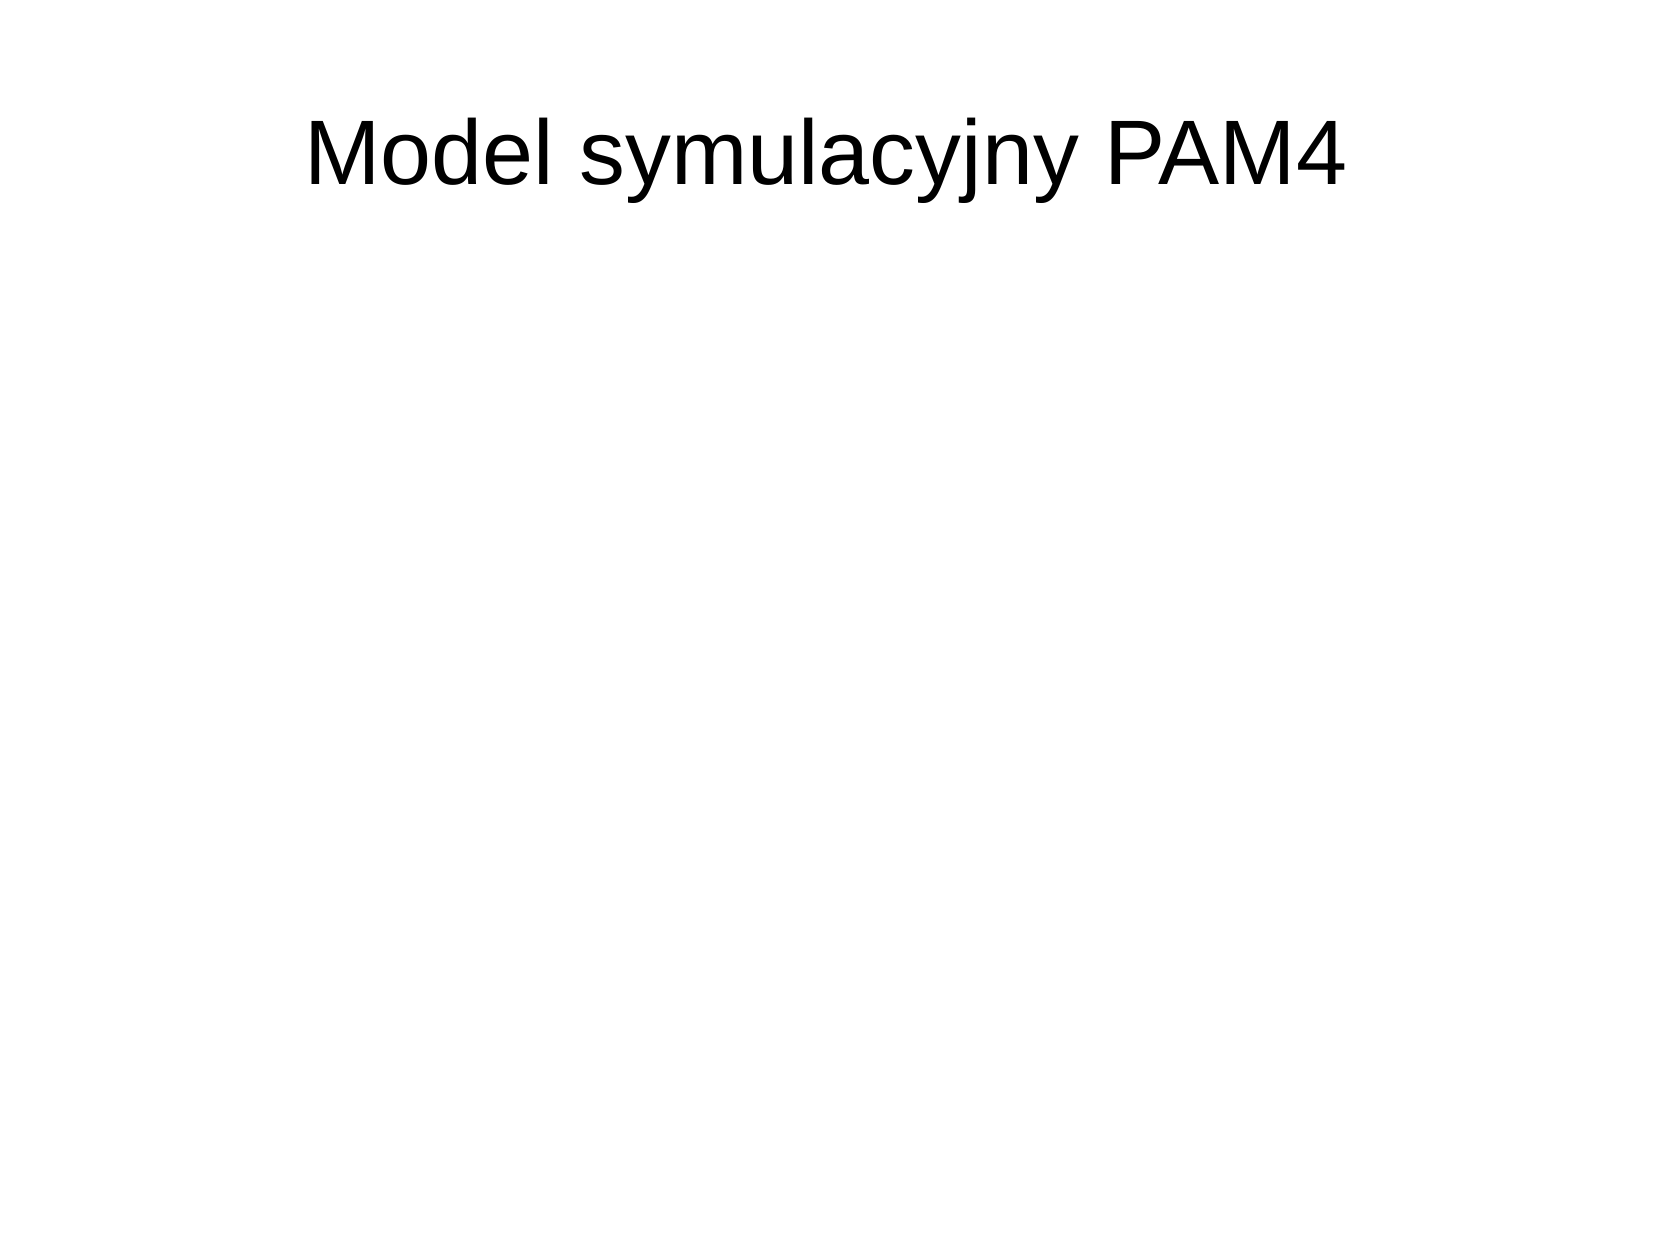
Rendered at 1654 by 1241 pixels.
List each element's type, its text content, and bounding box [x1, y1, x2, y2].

title Model symulacyjny PAM4 [82, 49, 1571, 257]
